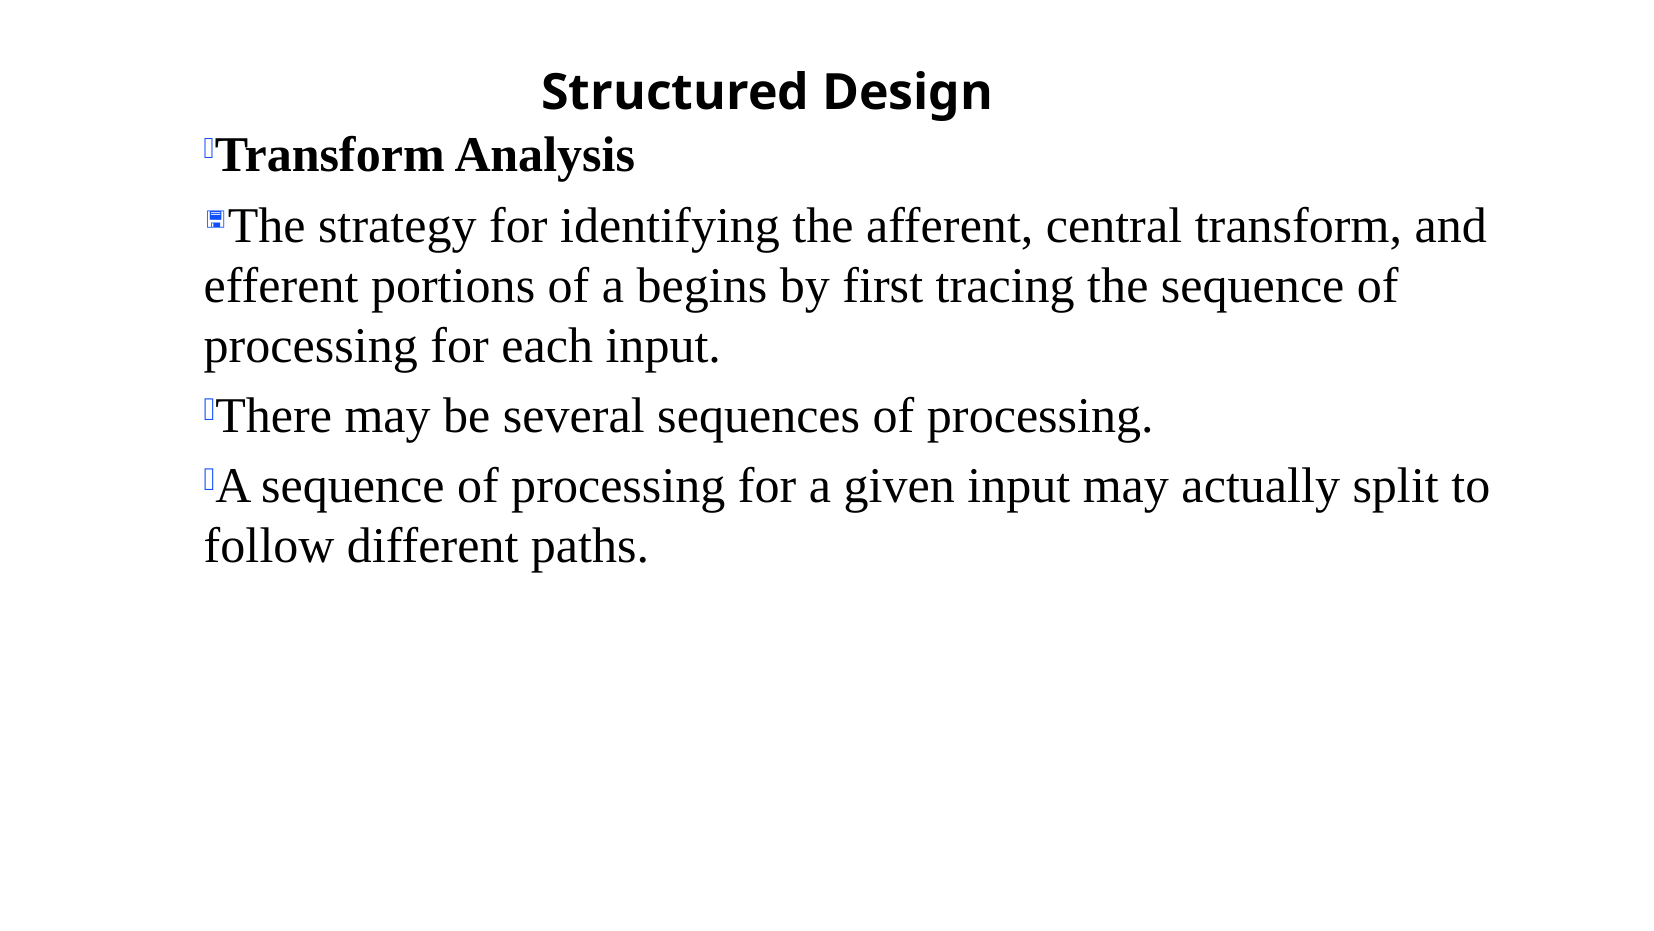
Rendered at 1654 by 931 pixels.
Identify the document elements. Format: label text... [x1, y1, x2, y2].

title Structured Design [188, 51, 1347, 114]
list Transform Analysis The strategy for identifying the afferent, central transform, and efferent portions of a begins by first tracing the sequence of processing for each input. There may be several sequences of processing. A sequence of processing for a given input may actually split to follow different paths. [188, 114, 1595, 714]
